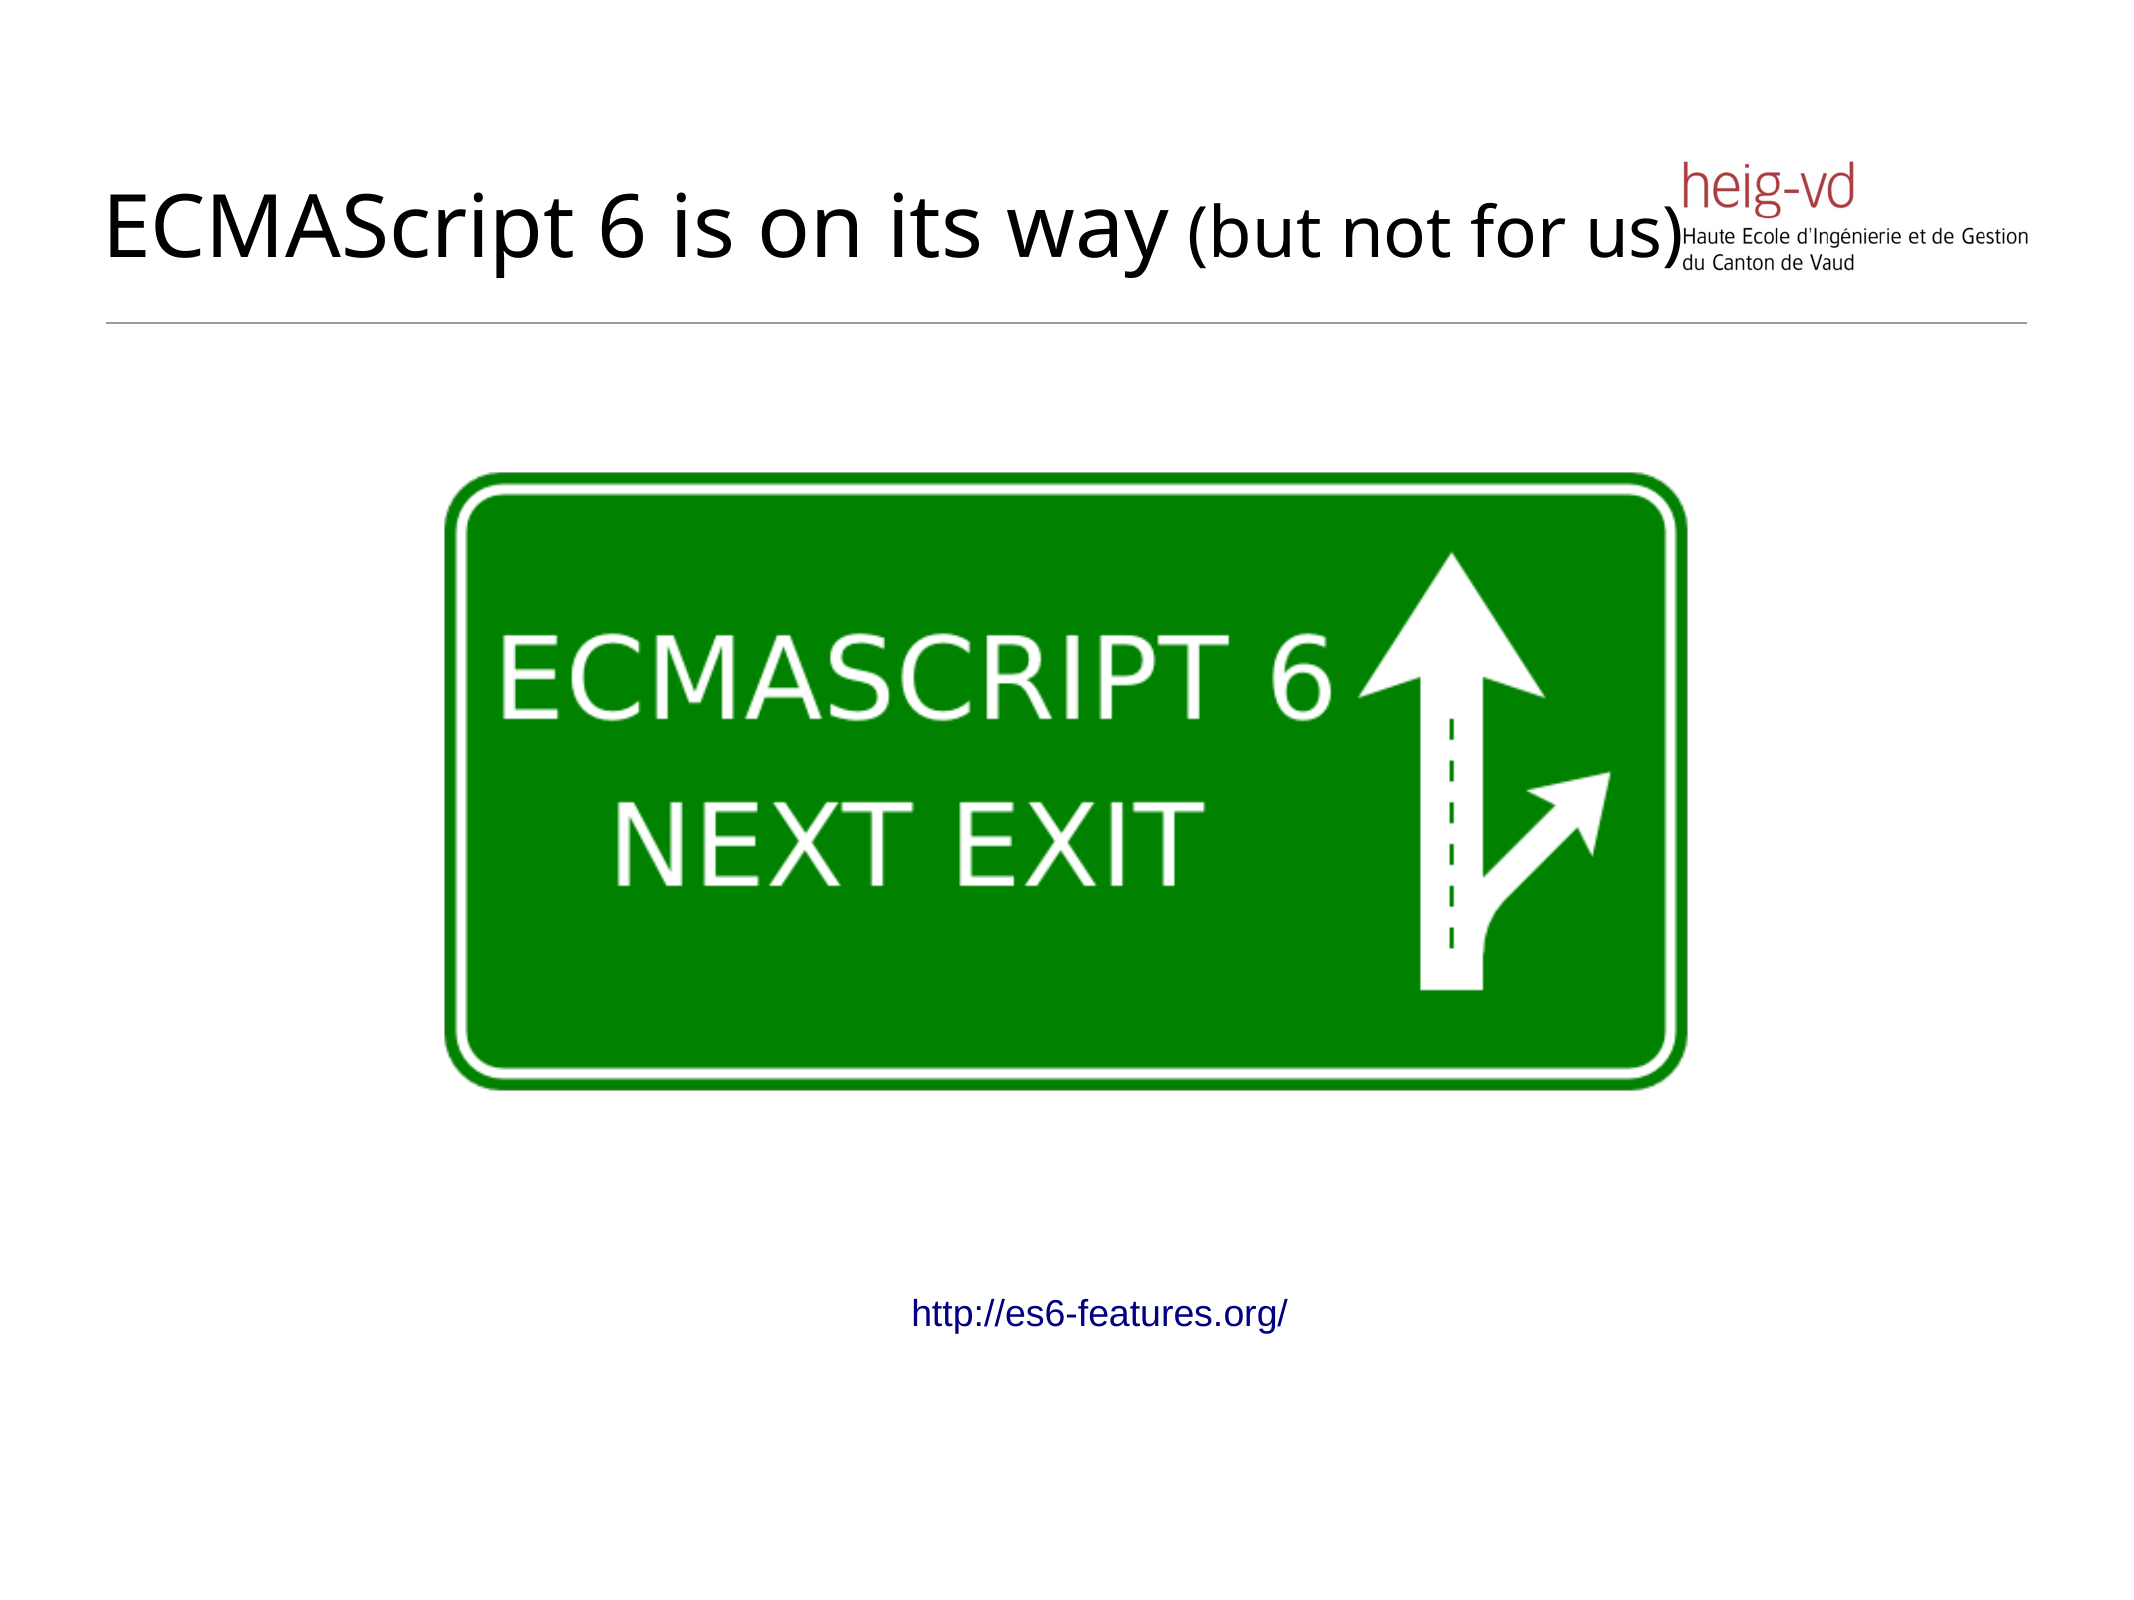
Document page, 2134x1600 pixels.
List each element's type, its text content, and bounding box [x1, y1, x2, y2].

text_box http://es6-features.org/ [902, 1280, 1297, 1343]
title ECMAScript 6 is on its way (but not for us) [93, 54, 2040, 284]
picture [441, 469, 1692, 1095]
